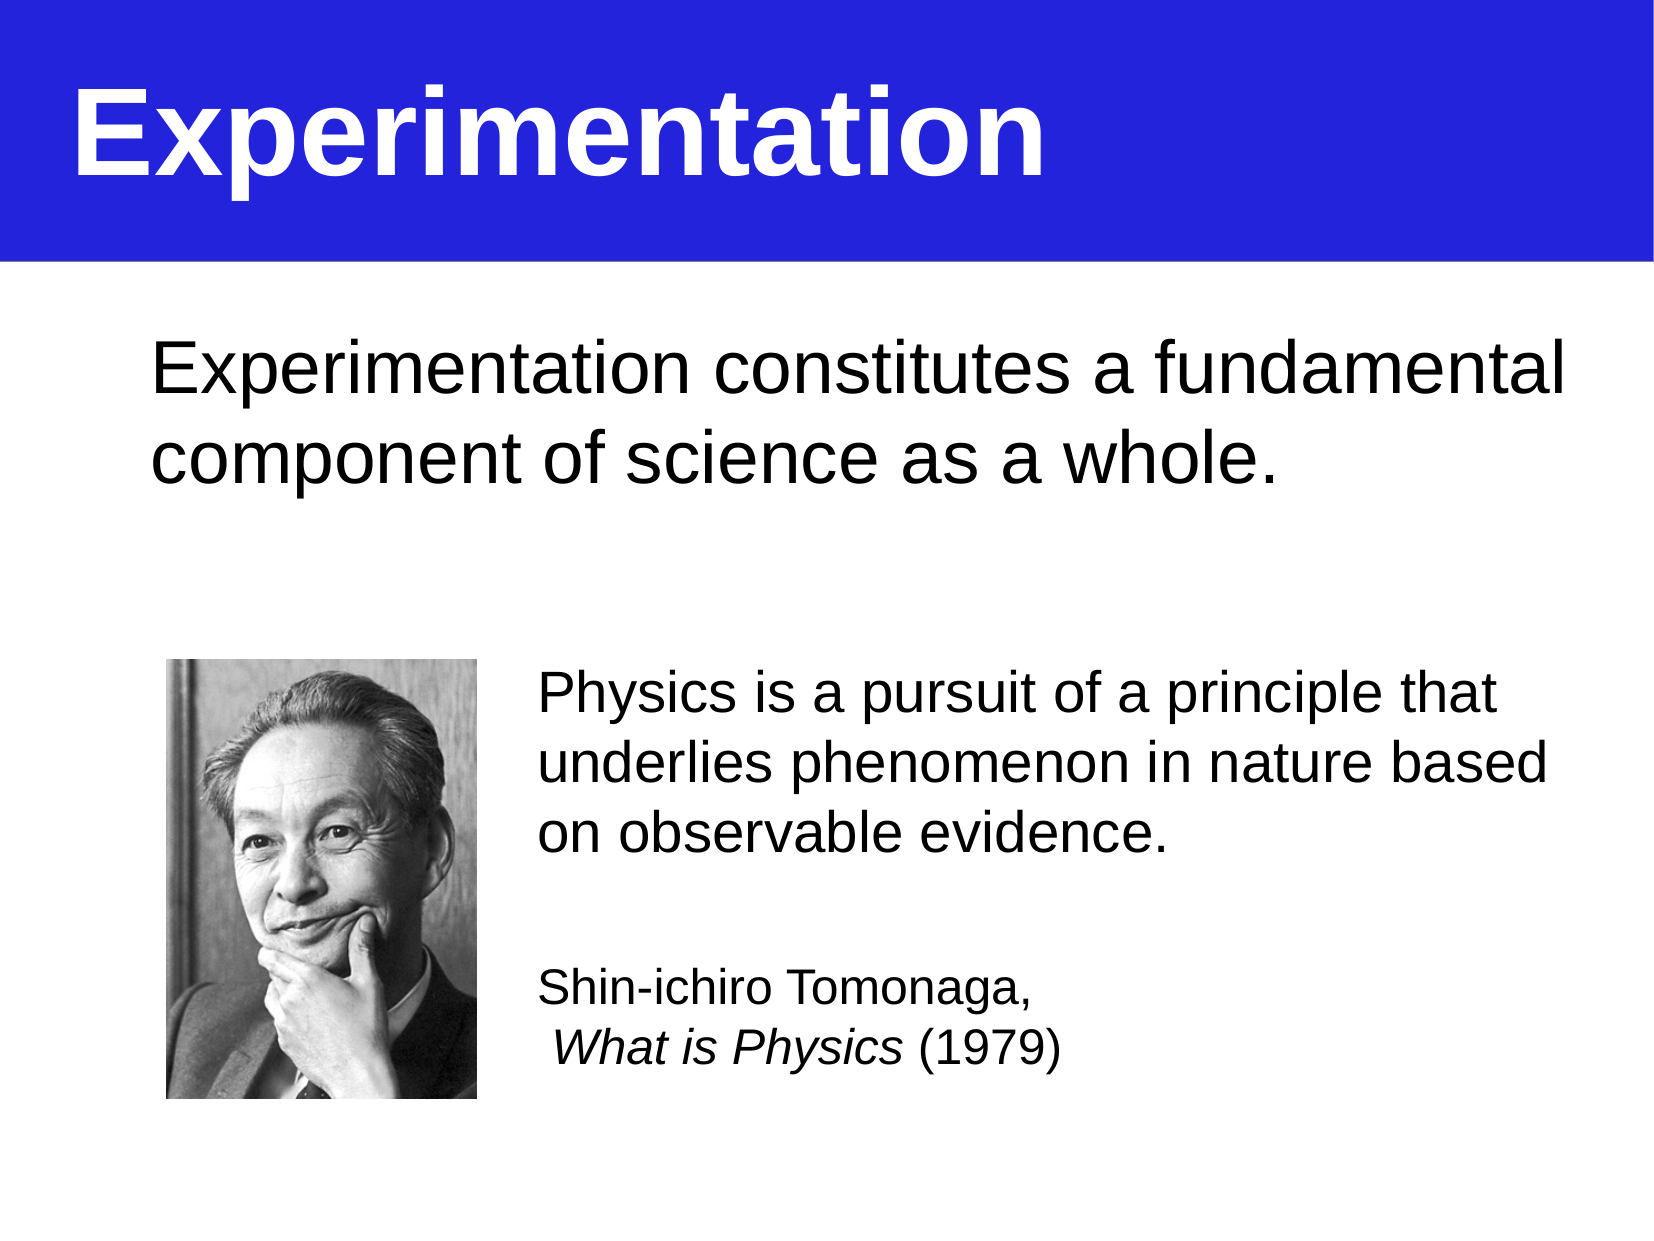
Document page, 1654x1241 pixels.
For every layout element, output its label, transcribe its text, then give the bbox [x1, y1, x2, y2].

text_box [0, 0, 1654, 262]
subtitle Experimentation constitutes a fundamental component of science as a whole. [150, 275, 1640, 601]
picture [166, 659, 477, 1099]
title Experimentation [70, 22, 1543, 230]
text_box Physics is a pursuit of a principle that underlies phenomenon in nature based on observable evidence. Shin-ichiro Tomonaga, What is Physics (1979) [537, 657, 1568, 1131]
